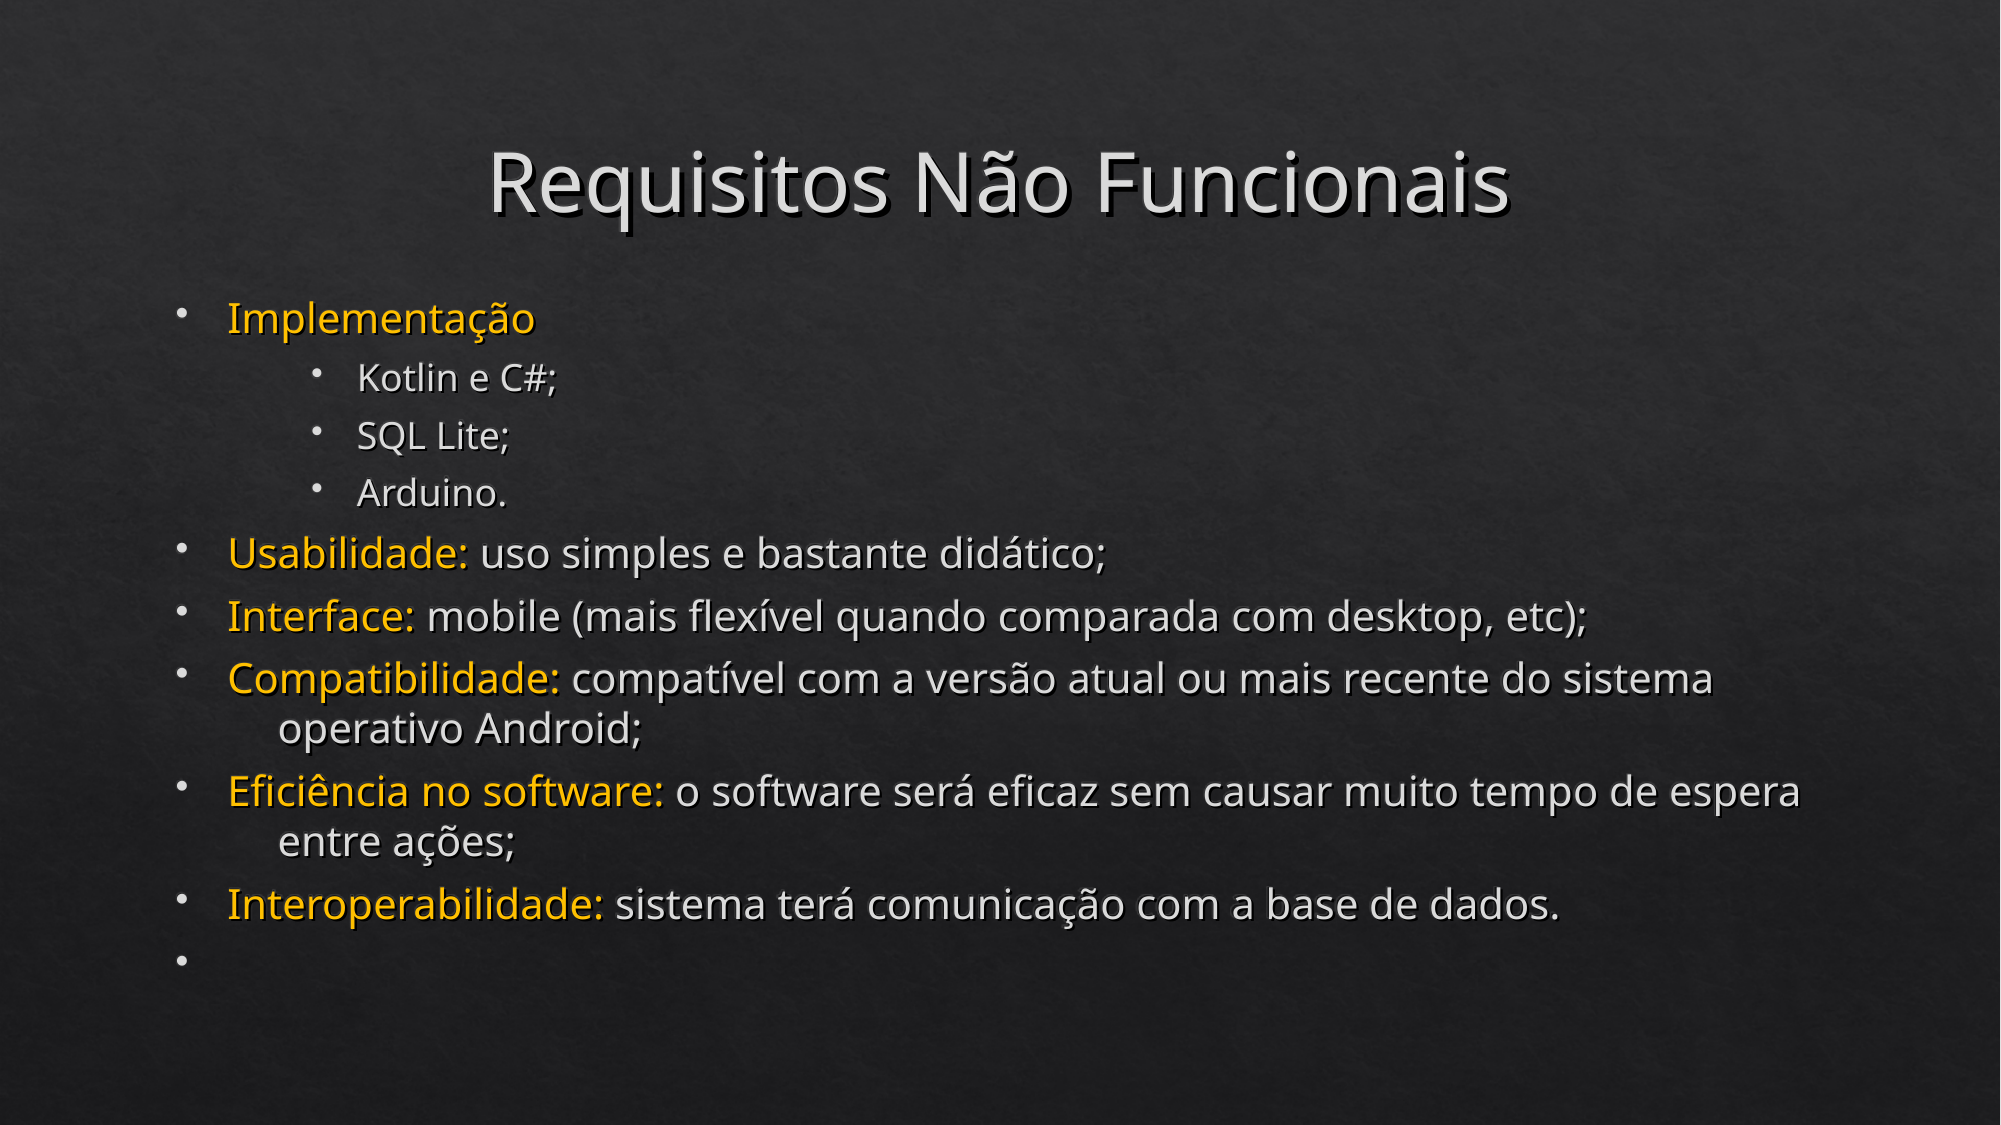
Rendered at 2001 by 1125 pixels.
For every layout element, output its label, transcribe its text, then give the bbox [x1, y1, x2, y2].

title Requisitos Não Funcionais [149, 99, 1849, 260]
list Implementação Kotlin e C#; SQL Lite; Arduino. Usabilidade: uso simples e bastante didático; Interface: mobile (mais flexível quando comparada com desktop, etc); Compatibilidade: compatível com a versão atual ou mais recente do sistema operativo Android; Eficiência no software: o software será eficaz sem causar muito tempo de espera entre ações; Interoperabilidade: sistema terá comunicação com a base de dados. [150, 284, 1849, 1092]
